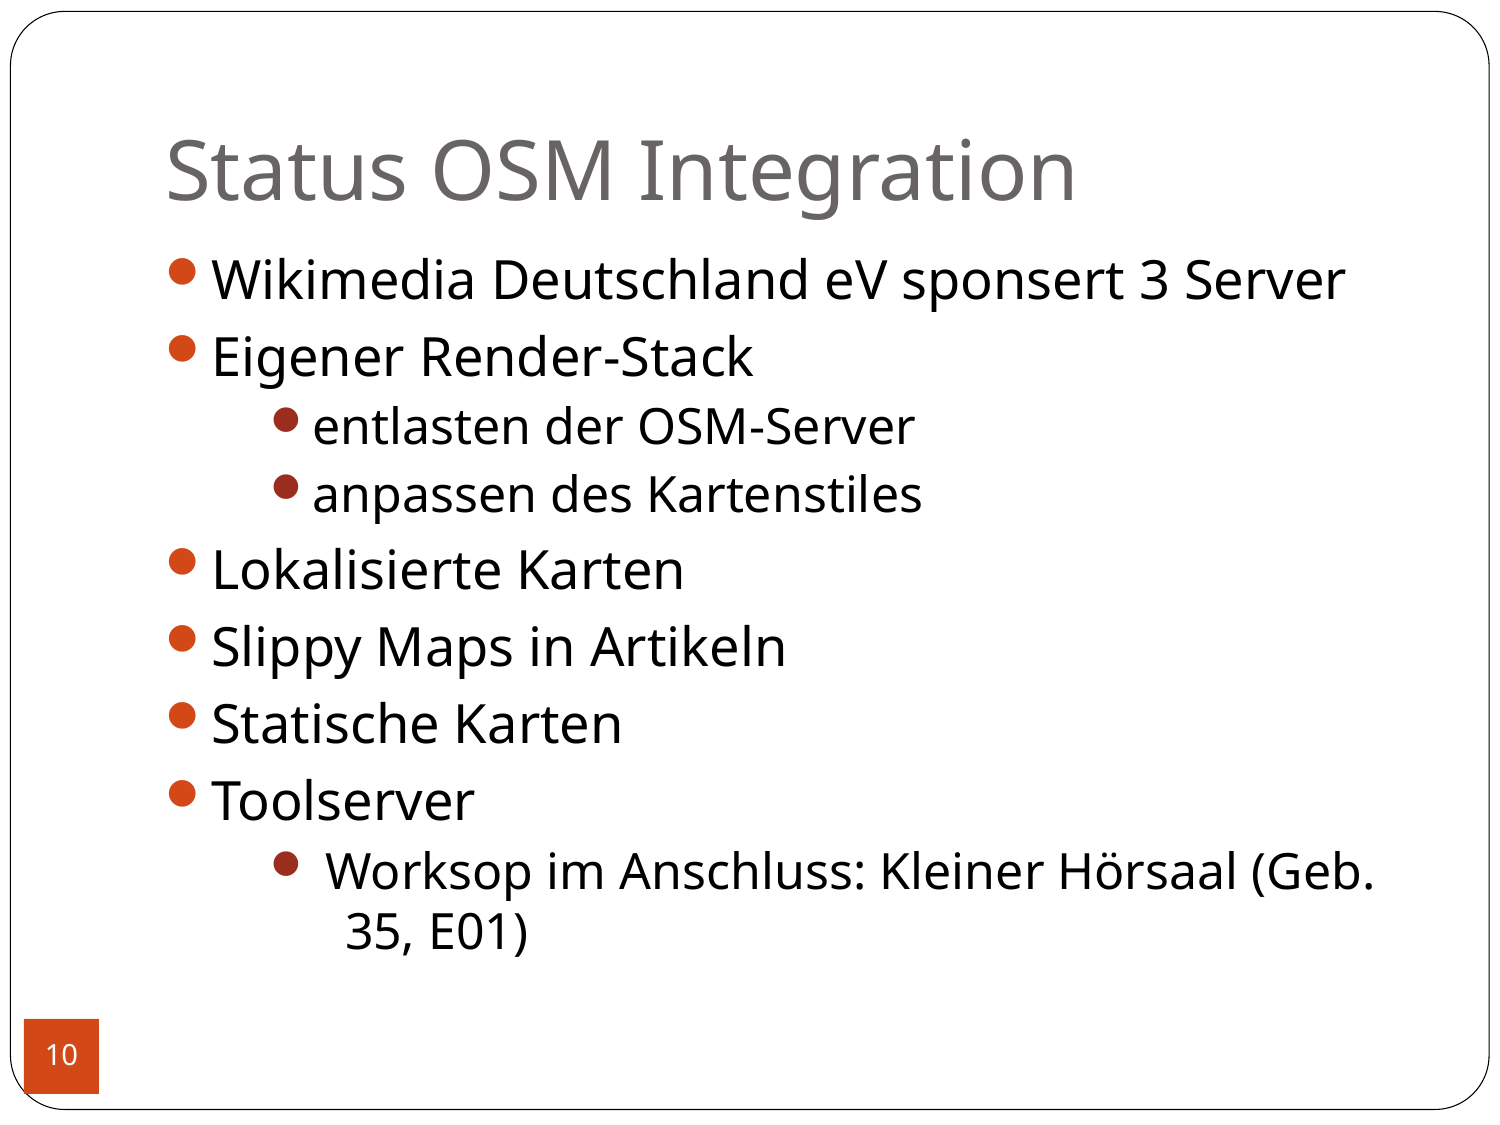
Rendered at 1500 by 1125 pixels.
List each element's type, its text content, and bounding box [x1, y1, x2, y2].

text_box 10 [23, 1018, 99, 1094]
list Wikimedia Deutschland eV sponsert 3 Server Eigener Render-Stack entlasten der OSM-Server anpassen des Kartenstiles Lokalisierte Karten Slippy Maps in Artikeln Statische Karten Toolserver Worksop im Anschluss: Kleiner Hörsaal (Geb. 35, E01) [150, 237, 1426, 988]
title Status OSM Integration [150, 45, 1426, 233]
